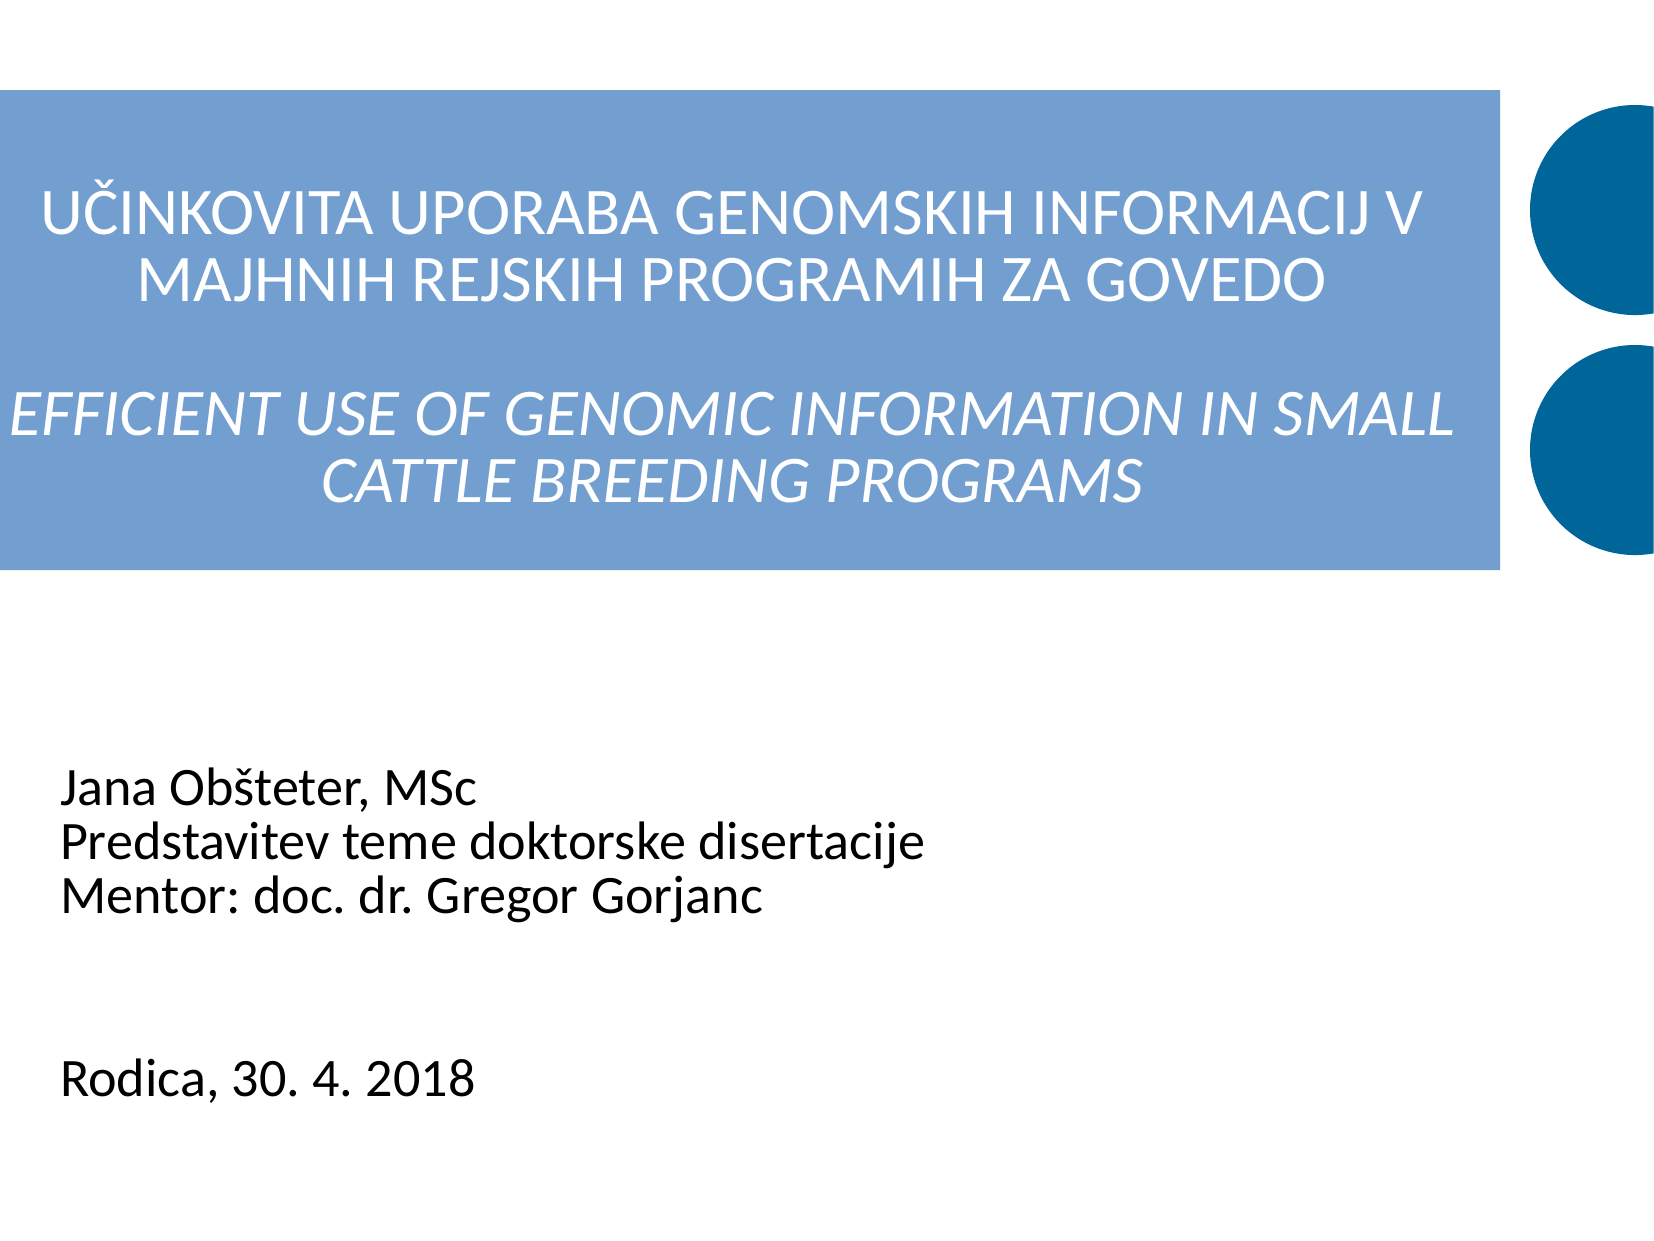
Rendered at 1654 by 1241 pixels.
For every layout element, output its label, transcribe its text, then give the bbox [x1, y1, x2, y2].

title Učinkovita uporaba genomskih informacij v majhnih rejskih programih za govedo Efficient use of genomic information in small cattle breeding programs [0, 88, 1501, 616]
subtitle Jana Obšteter, MSc Predstavitev teme doktorske disertacije Mentor: doc. dr. Gregor Gorjanc Rodica, 30. 4. 2018 2018 [60, 764, 1284, 1111]
